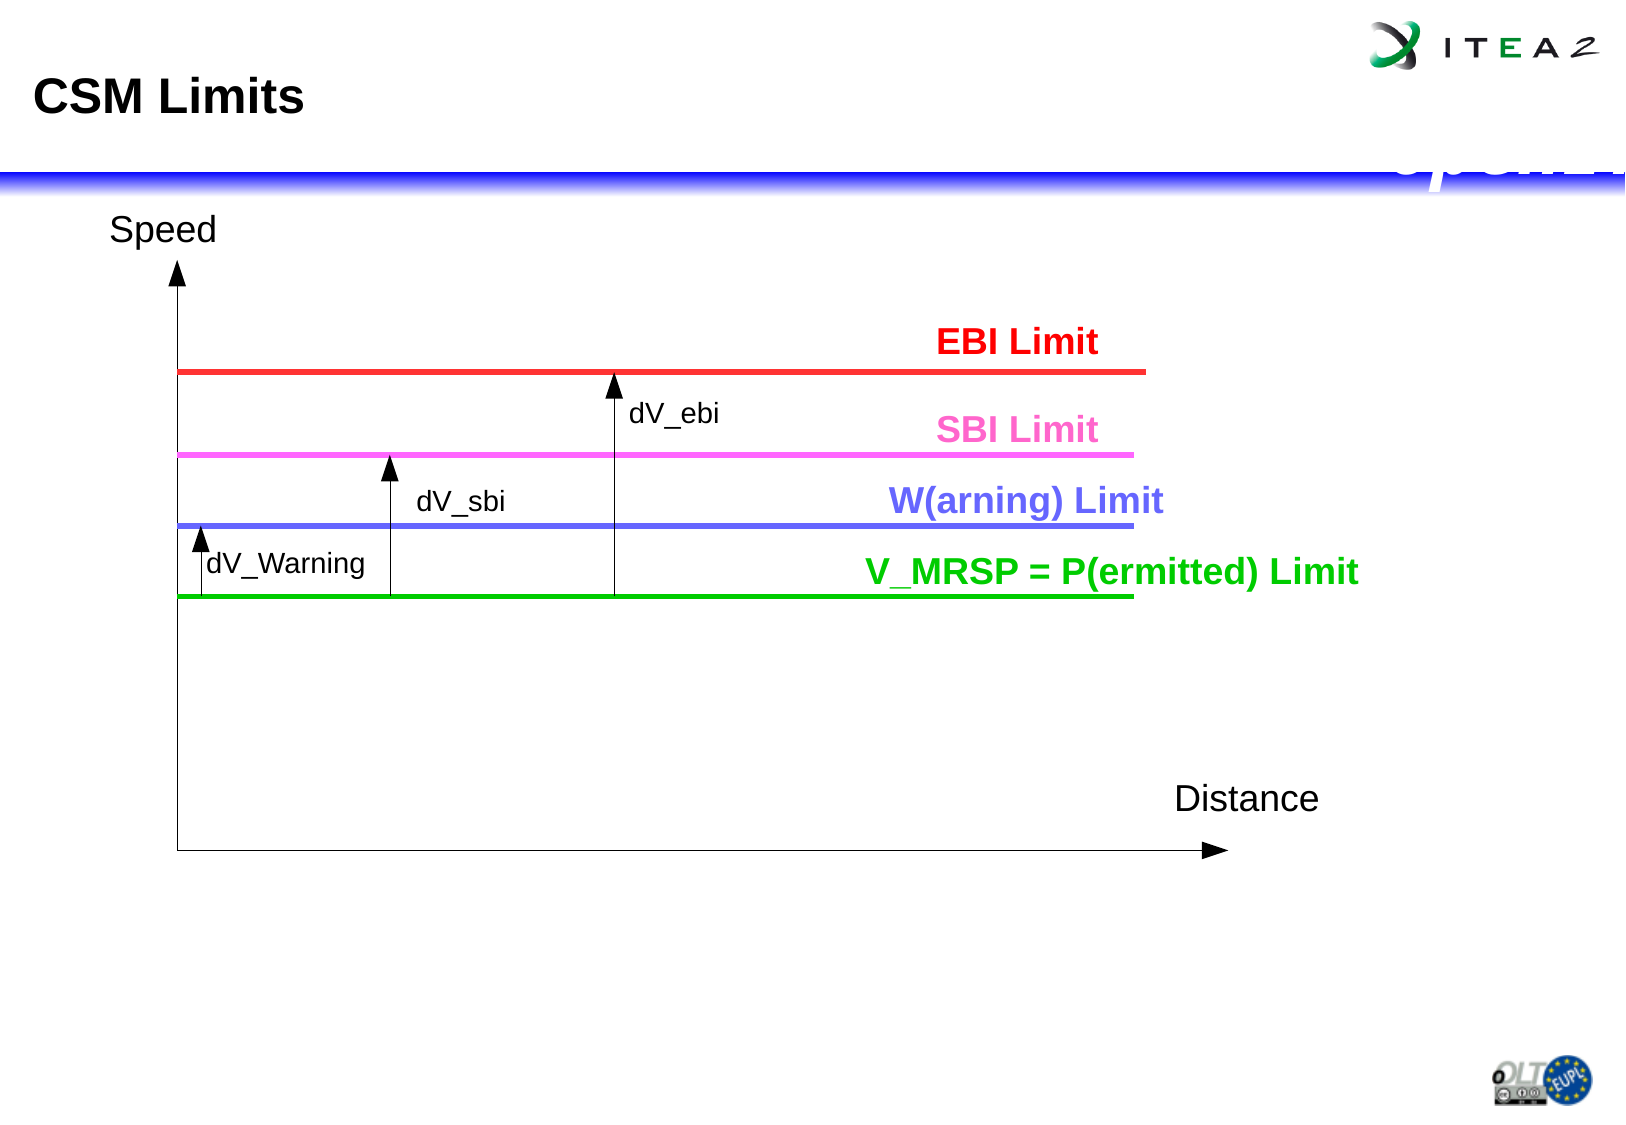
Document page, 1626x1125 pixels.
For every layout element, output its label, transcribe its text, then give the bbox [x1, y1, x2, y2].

text_box SBI Limit [921, 401, 1114, 459]
text_box dV_ebi [614, 389, 805, 438]
text_box V_MRSP = P(ermitted) Limit [850, 543, 1375, 601]
text_box Speed [94, 200, 233, 258]
title CSM Limits [32, 43, 1341, 150]
text_box dV_Warning [191, 539, 381, 588]
text_box dV_sbi [401, 477, 592, 526]
text_box W(arning) Limit [874, 472, 1180, 530]
picture [1492, 1055, 1593, 1106]
text_box Distance [1159, 769, 1335, 827]
picture [1348, 21, 1625, 70]
text_box EBI Limit [921, 312, 1114, 370]
